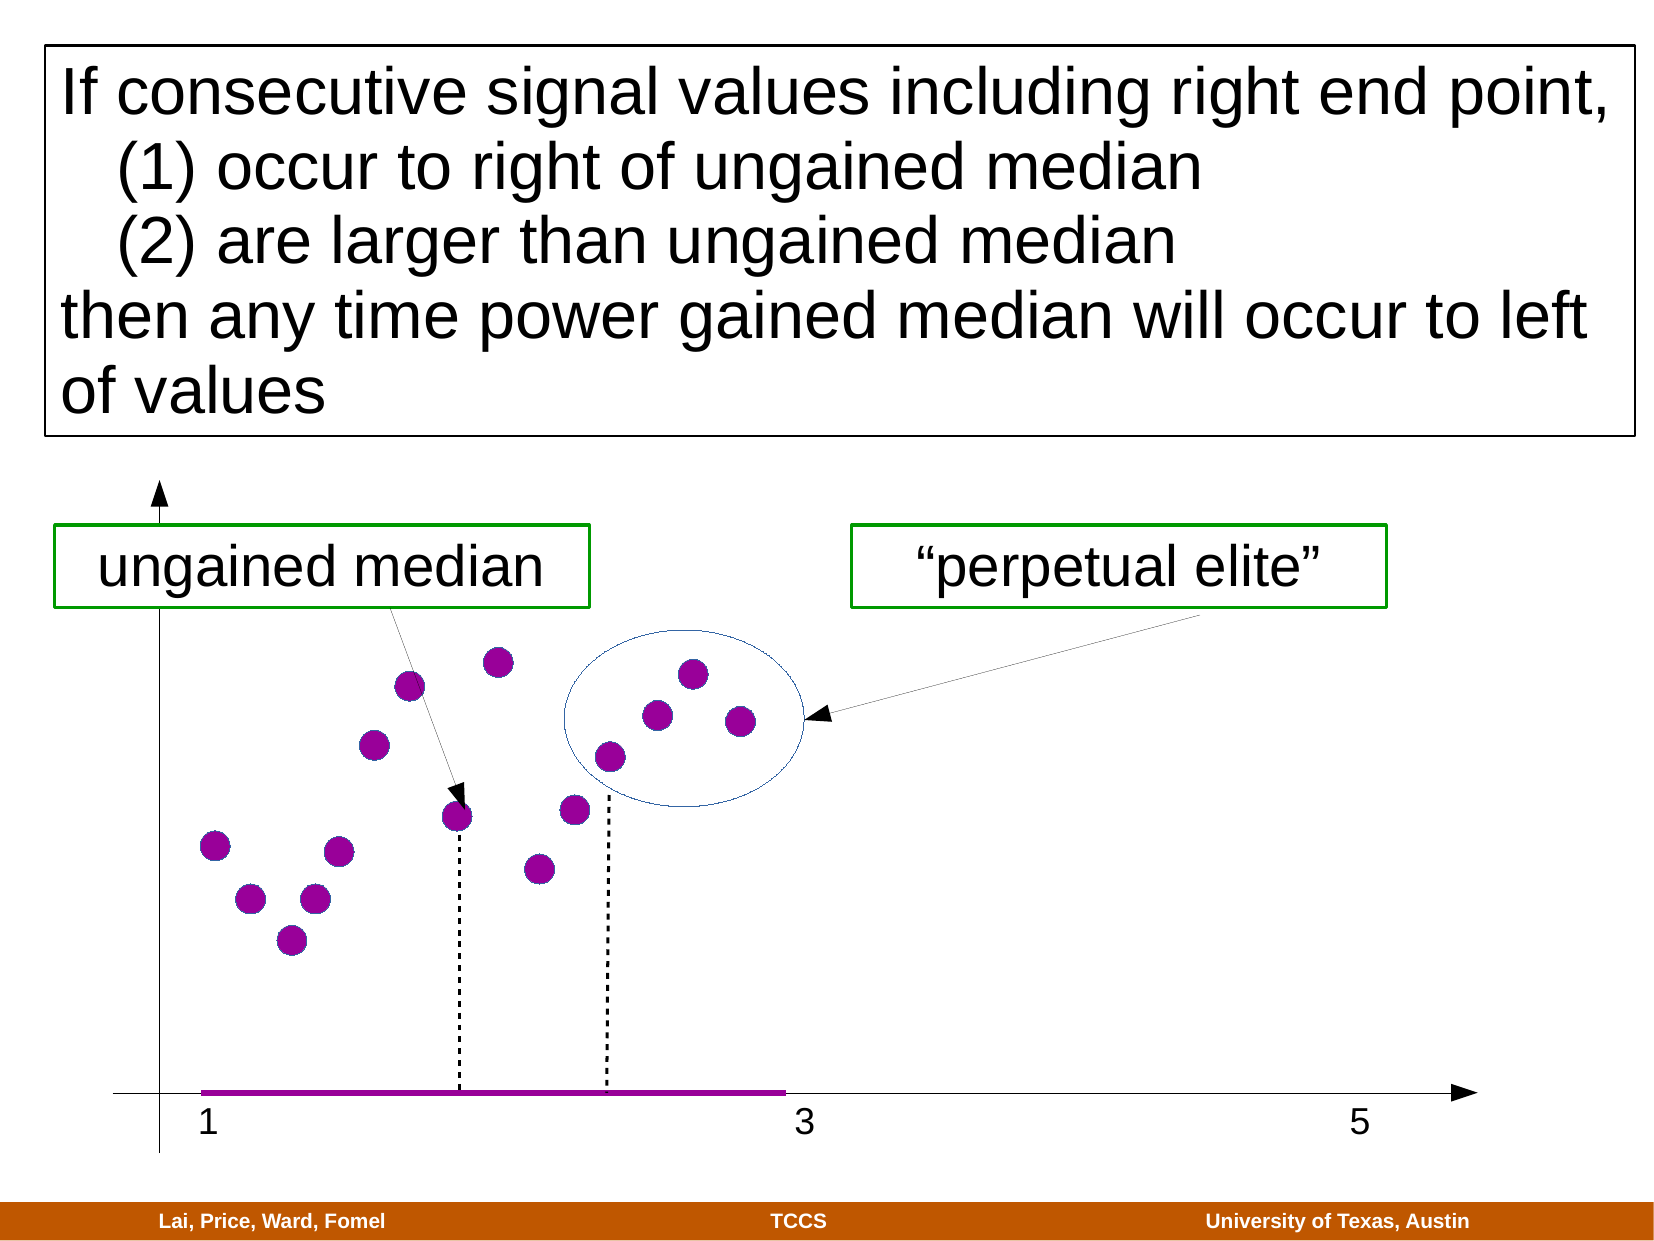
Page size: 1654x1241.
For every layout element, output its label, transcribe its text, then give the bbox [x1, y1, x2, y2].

text_box [442, 801, 473, 832]
text_box 1 [183, 1092, 274, 1150]
text_box [559, 794, 590, 825]
text_box [394, 671, 422, 702]
text_box 5 [1334, 1092, 1425, 1150]
text_box [324, 836, 355, 867]
text_box [359, 730, 390, 761]
text_box “perpetual elite” [851, 525, 1387, 608]
text_box ungained median [54, 525, 590, 608]
text_box [483, 647, 514, 678]
text_box [200, 830, 231, 861]
text_box [642, 700, 673, 731]
text_box If consecutive signal values including right end point, (1) occur to right of ungained median (2) are larger than ungained median then any time power gained median will occur to left of values [45, 45, 1636, 434]
text_box [235, 883, 266, 914]
text_box [725, 706, 756, 737]
text_box [276, 925, 307, 956]
text_box [414, 671, 425, 694]
text_box [595, 741, 626, 772]
text_box [524, 853, 555, 885]
text_box [678, 659, 709, 690]
text_box 3 [779, 1092, 870, 1150]
text_box [300, 883, 331, 914]
